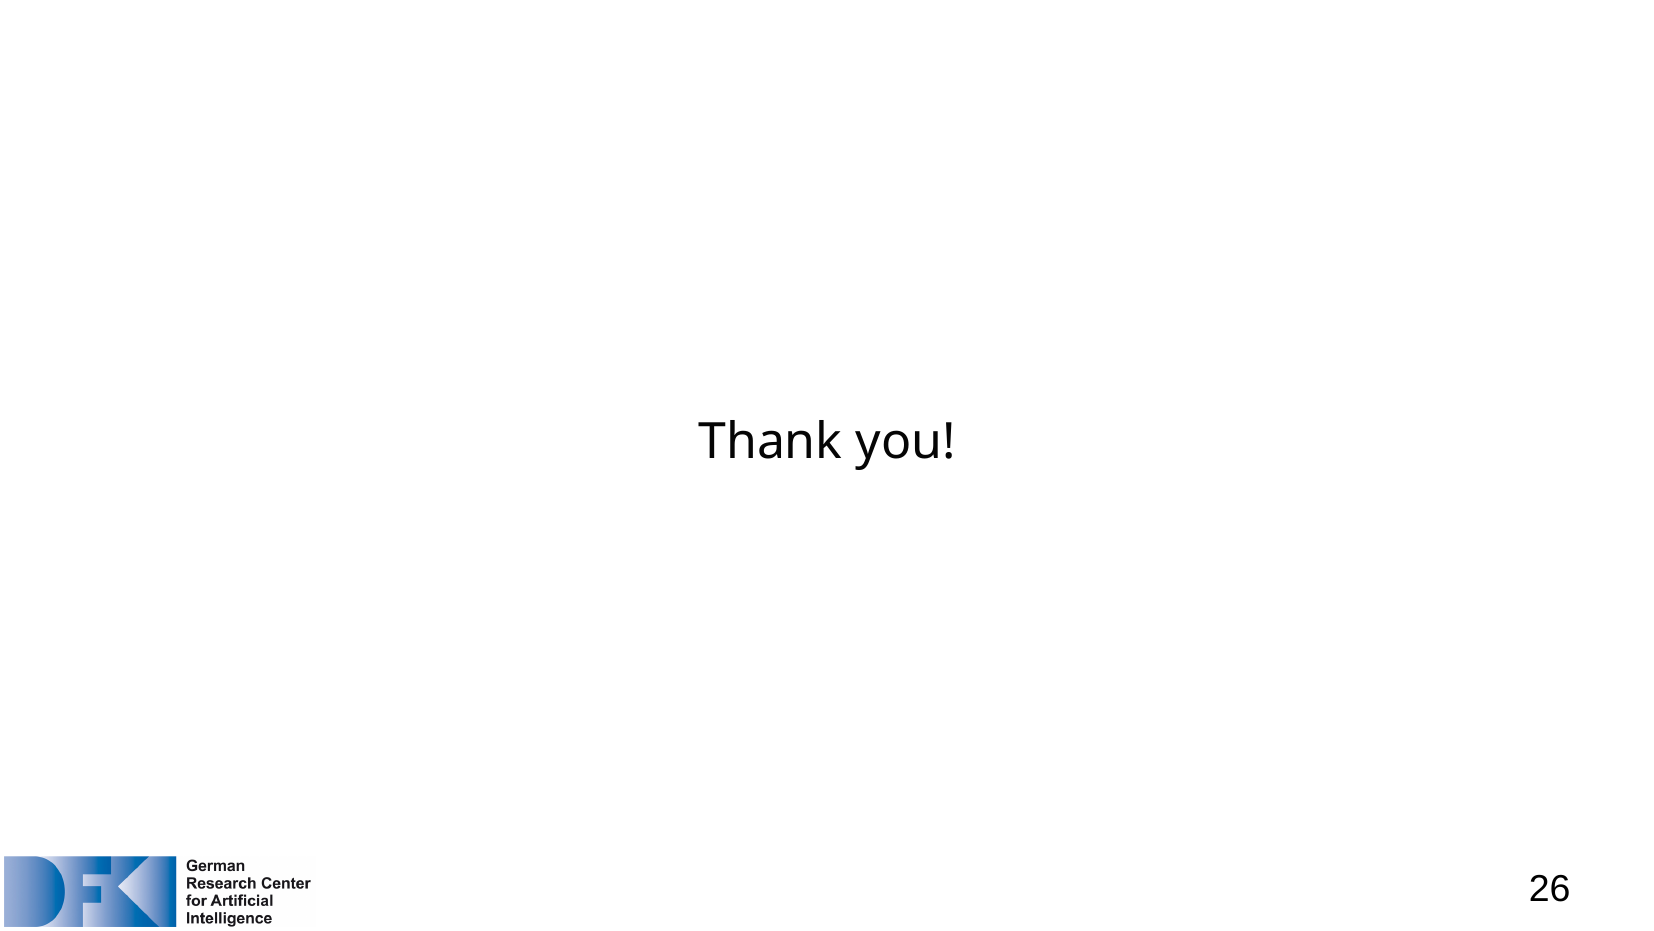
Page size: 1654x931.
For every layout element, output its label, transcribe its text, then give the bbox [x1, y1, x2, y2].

list Thank you! [627, 405, 1036, 496]
text_box <number> [1514, 860, 1654, 931]
picture [4, 856, 316, 927]
